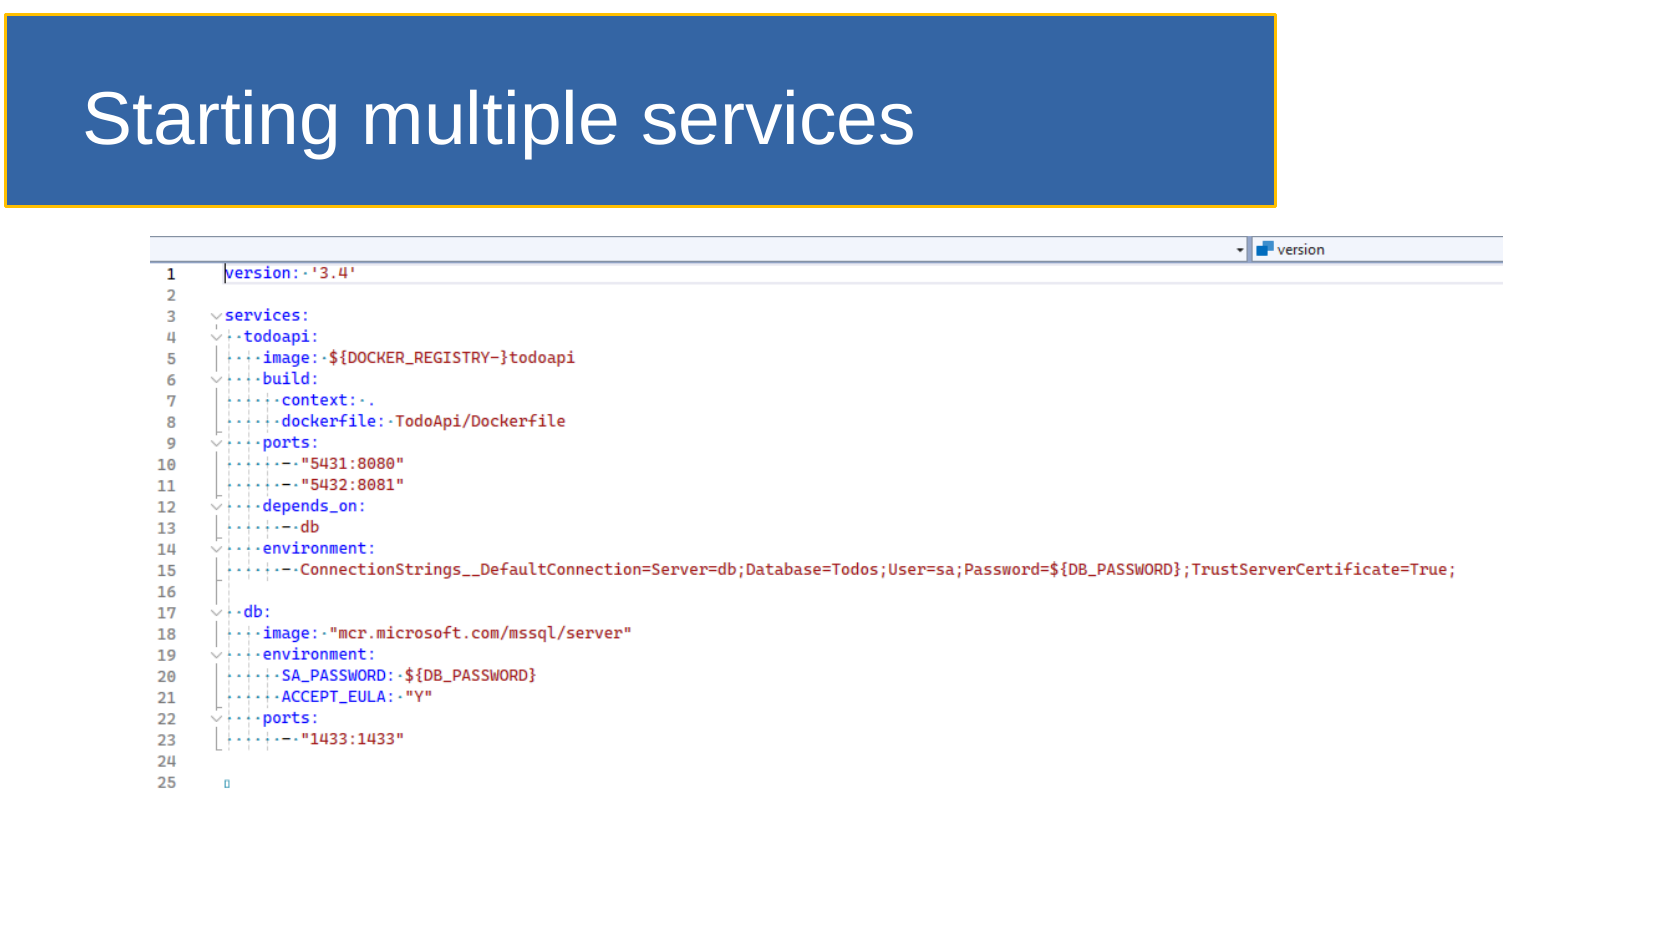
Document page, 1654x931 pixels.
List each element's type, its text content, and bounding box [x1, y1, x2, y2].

title Starting multiple services [82, 44, 1235, 192]
picture [150, 236, 1503, 798]
